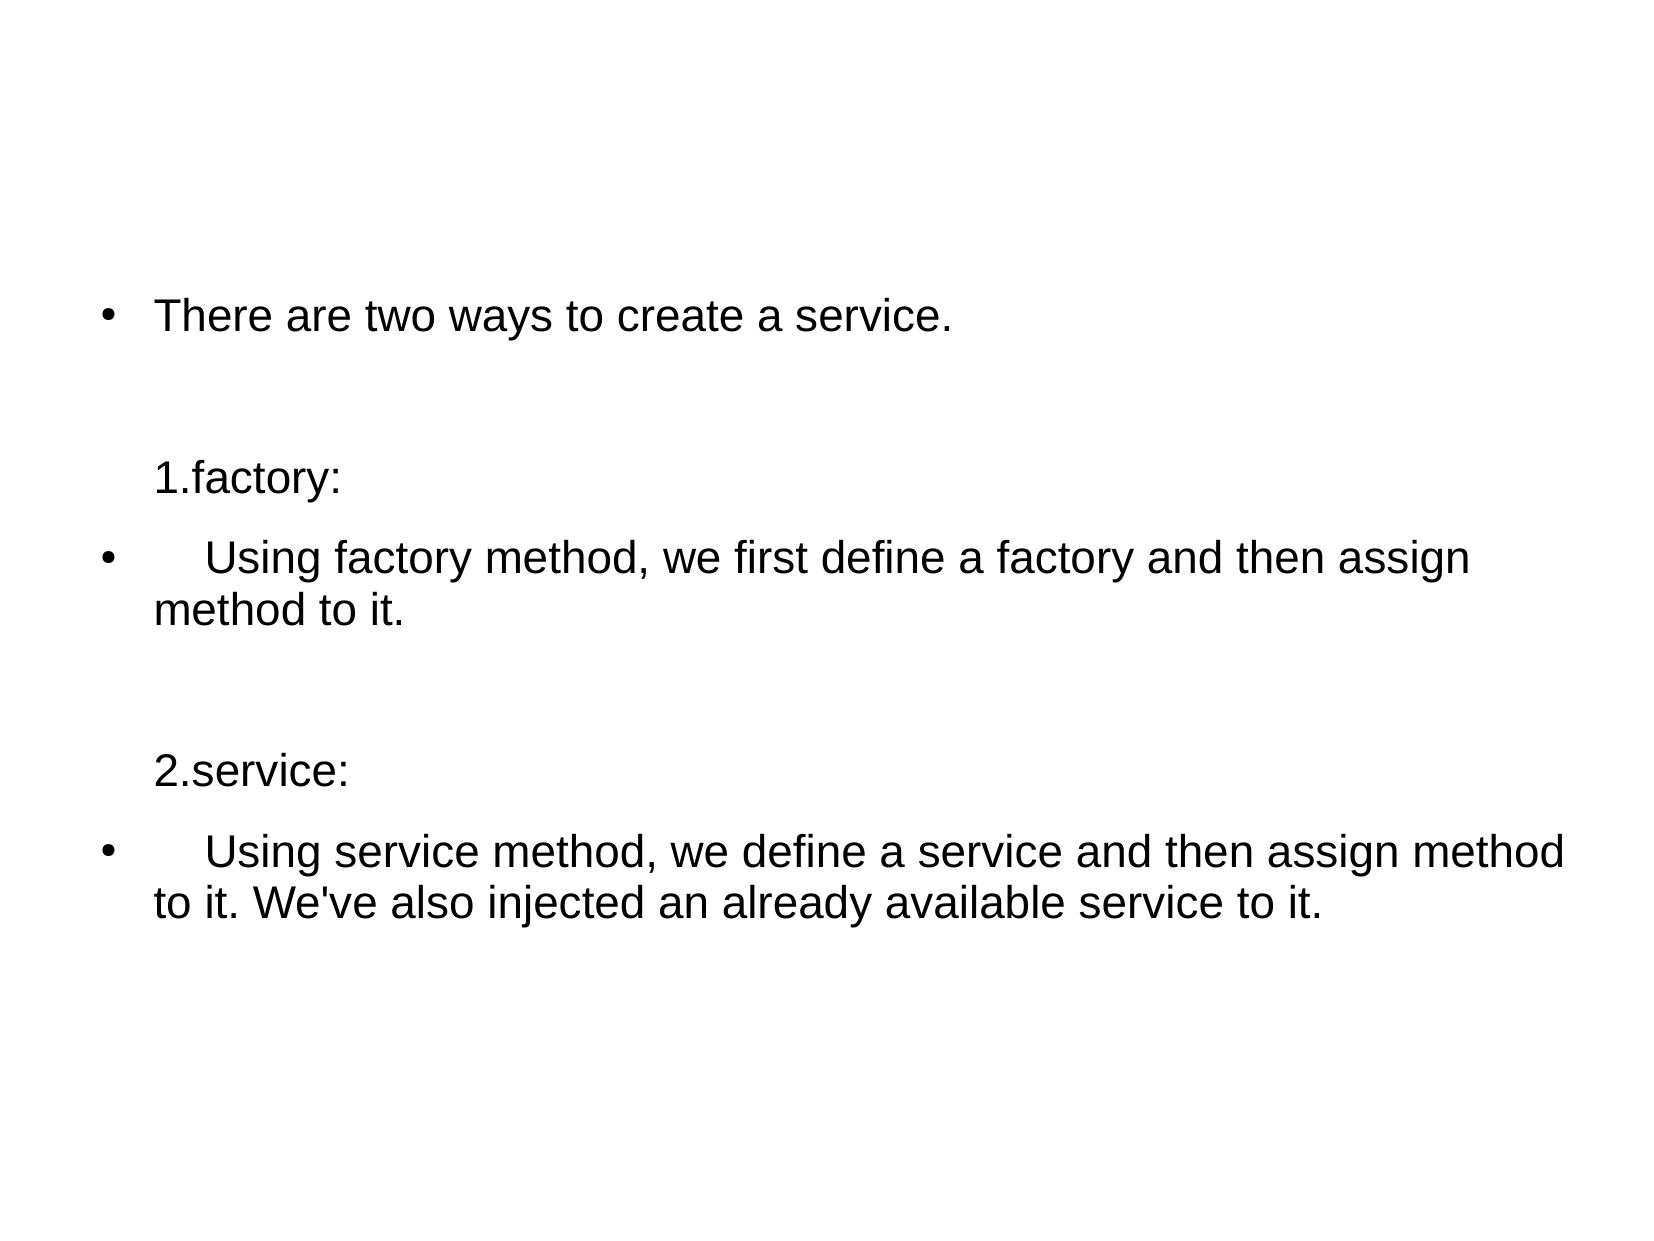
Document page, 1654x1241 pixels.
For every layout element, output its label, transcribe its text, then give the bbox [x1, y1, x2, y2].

list There are two ways to create a service. 1.factory: Using factory method, we first define a factory and then assign method to it. 2.service: Using service method, we define a service and then assign method to it. We've also injected an already available service to it. [82, 290, 1571, 1010]
